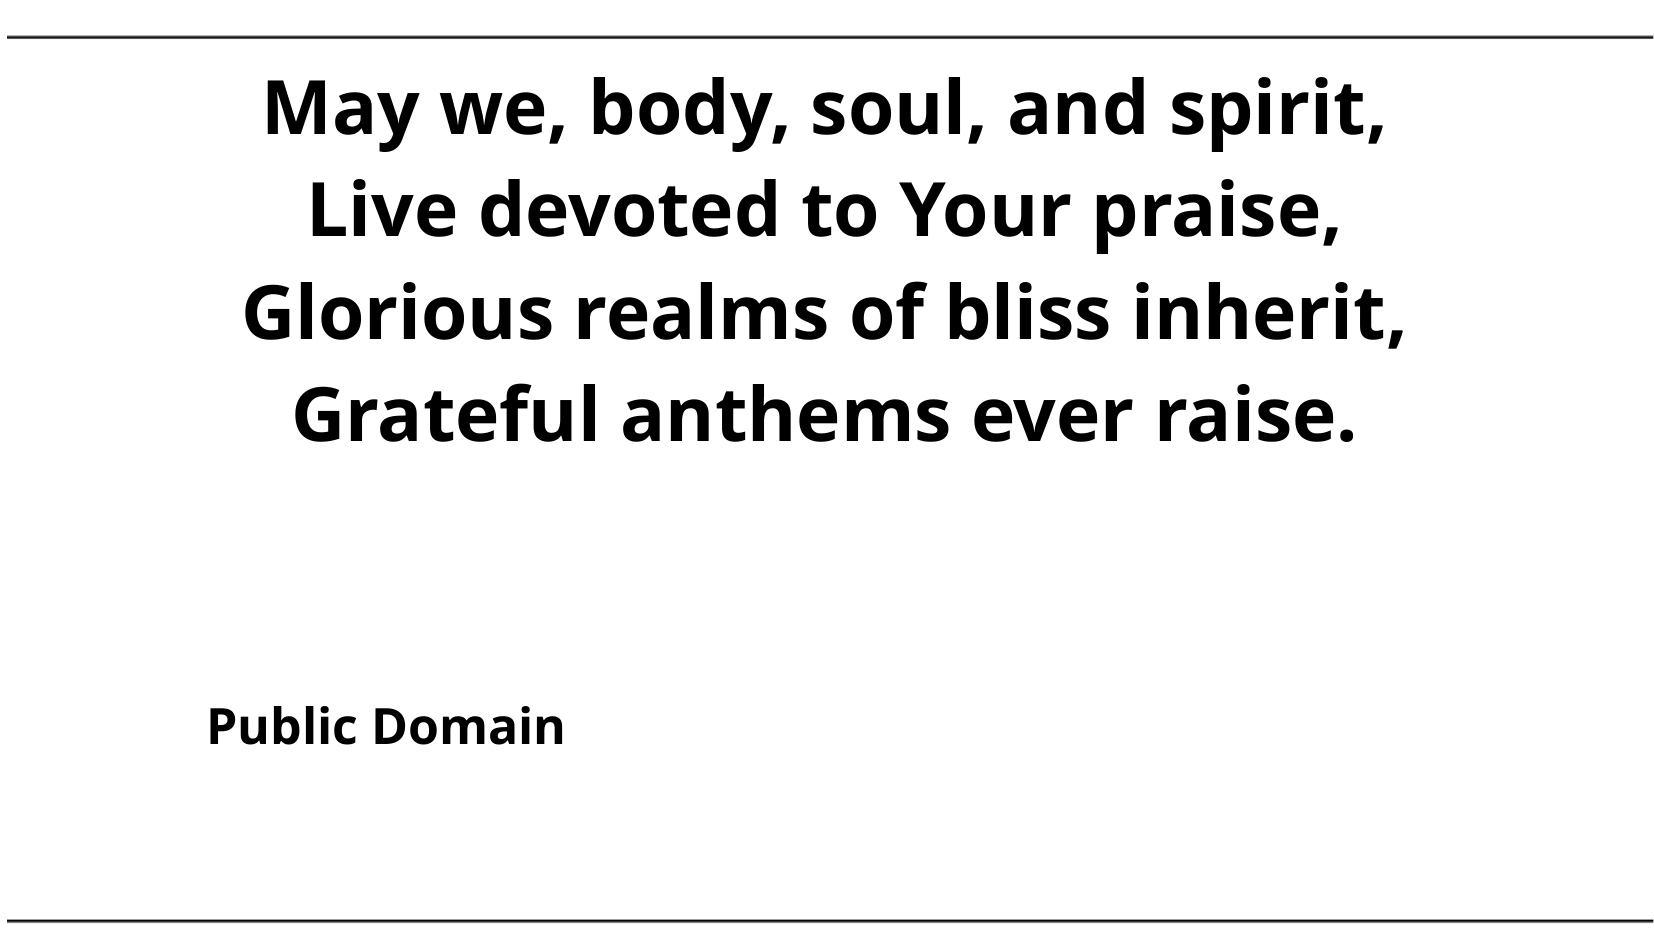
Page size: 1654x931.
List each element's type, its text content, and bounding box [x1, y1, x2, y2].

text_box May we, body, soul, and spirit, Live devoted to Your praise, Glorious realms of bliss inherit, Grateful anthems ever raise. Public Domain [60, 47, 1591, 750]
picture [7, 14, 1654, 931]
